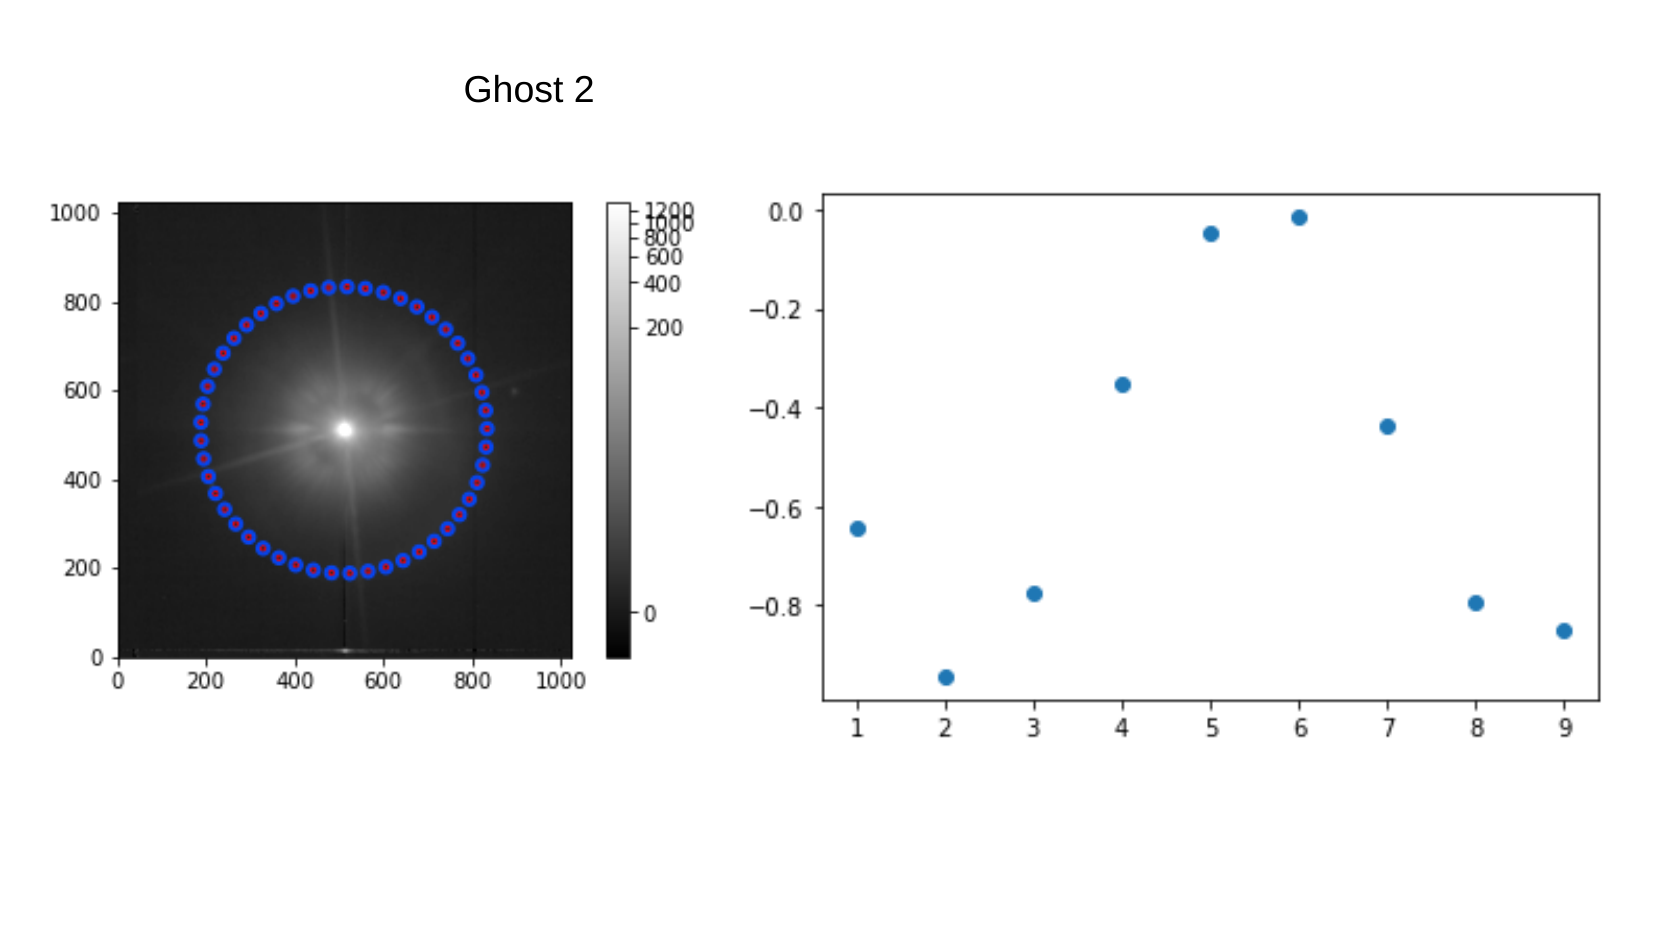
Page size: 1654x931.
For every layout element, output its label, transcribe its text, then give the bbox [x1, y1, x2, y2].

text_box Ghost 2 [448, 61, 626, 119]
picture [35, 188, 711, 708]
picture [732, 177, 1619, 768]
